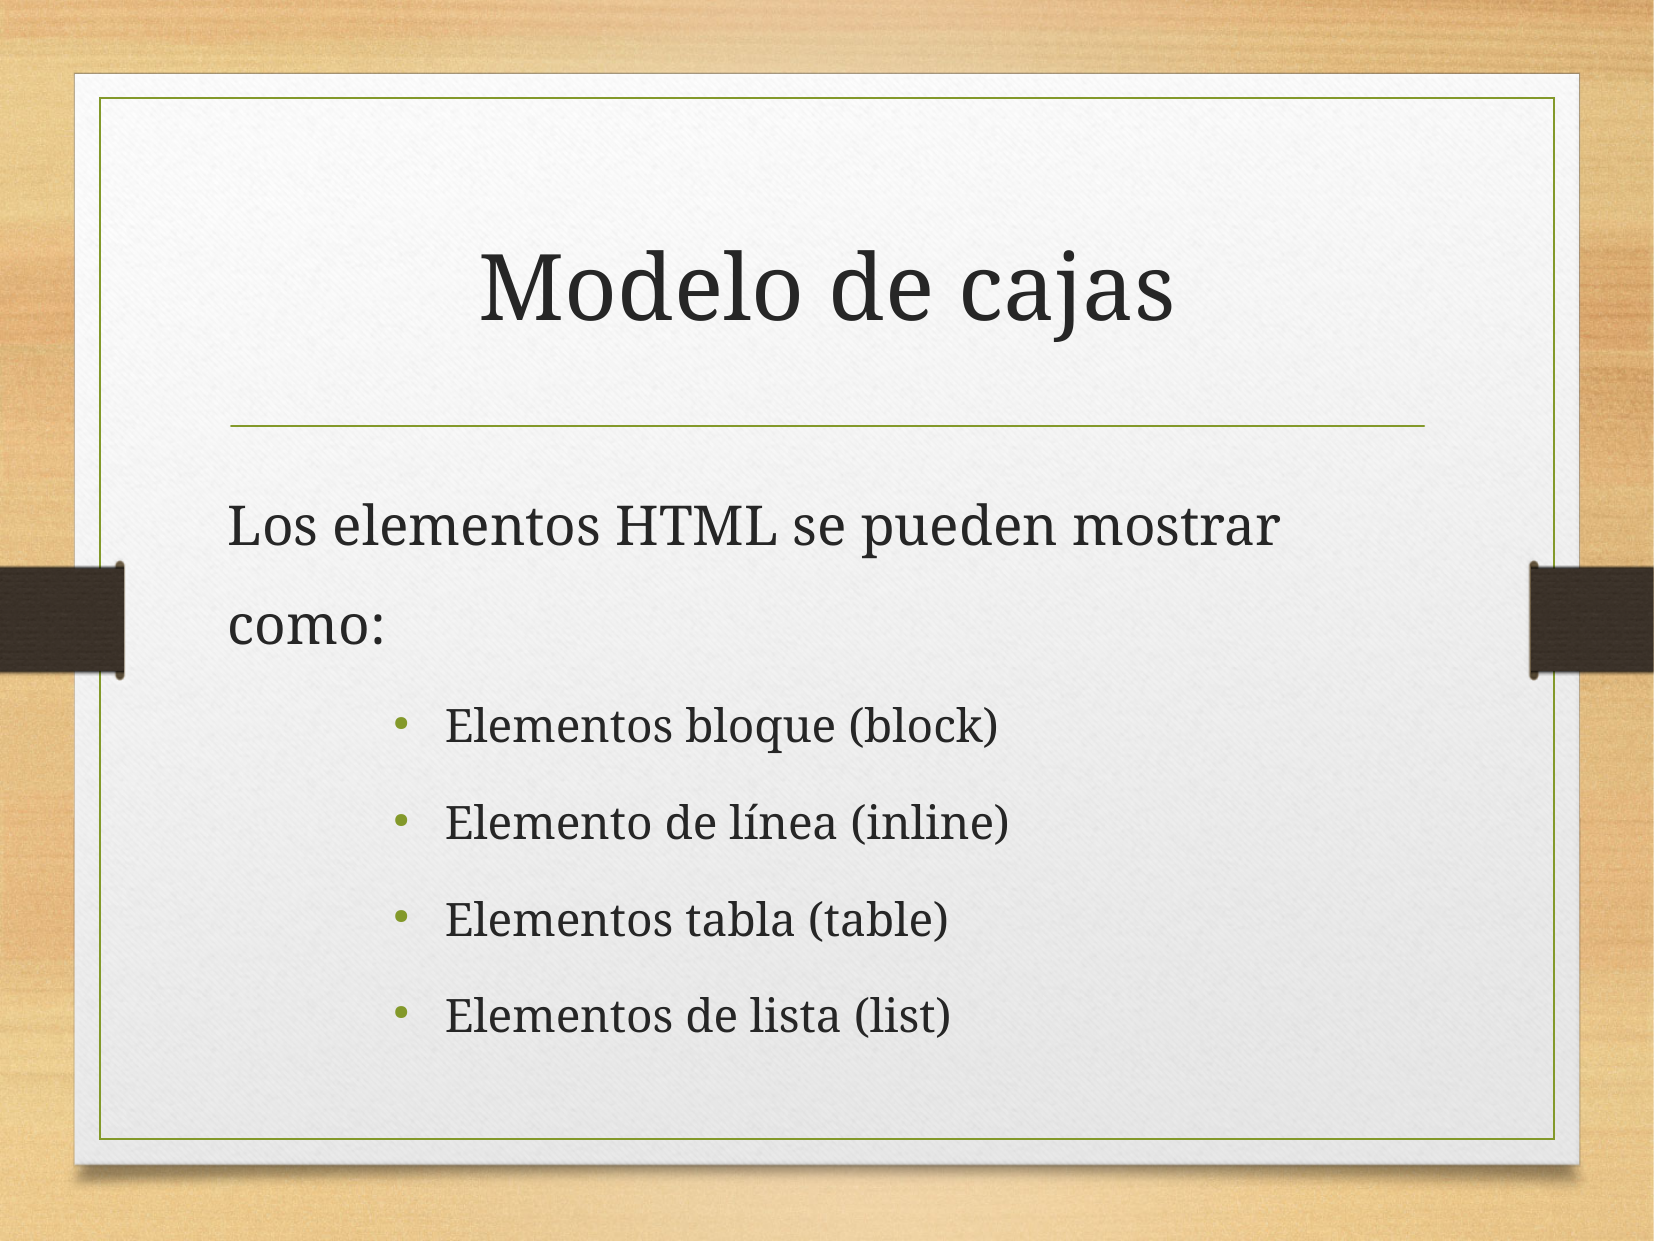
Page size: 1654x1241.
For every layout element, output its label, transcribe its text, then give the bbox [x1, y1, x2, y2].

list Los elementos HTML se pueden mostrar como: Elementos bloque (block) Elemento de línea (inline) Elementos tabla (table) Elementos de lista (list) [212, 450, 1443, 1074]
title Modelo de cajas [212, 165, 1443, 402]
